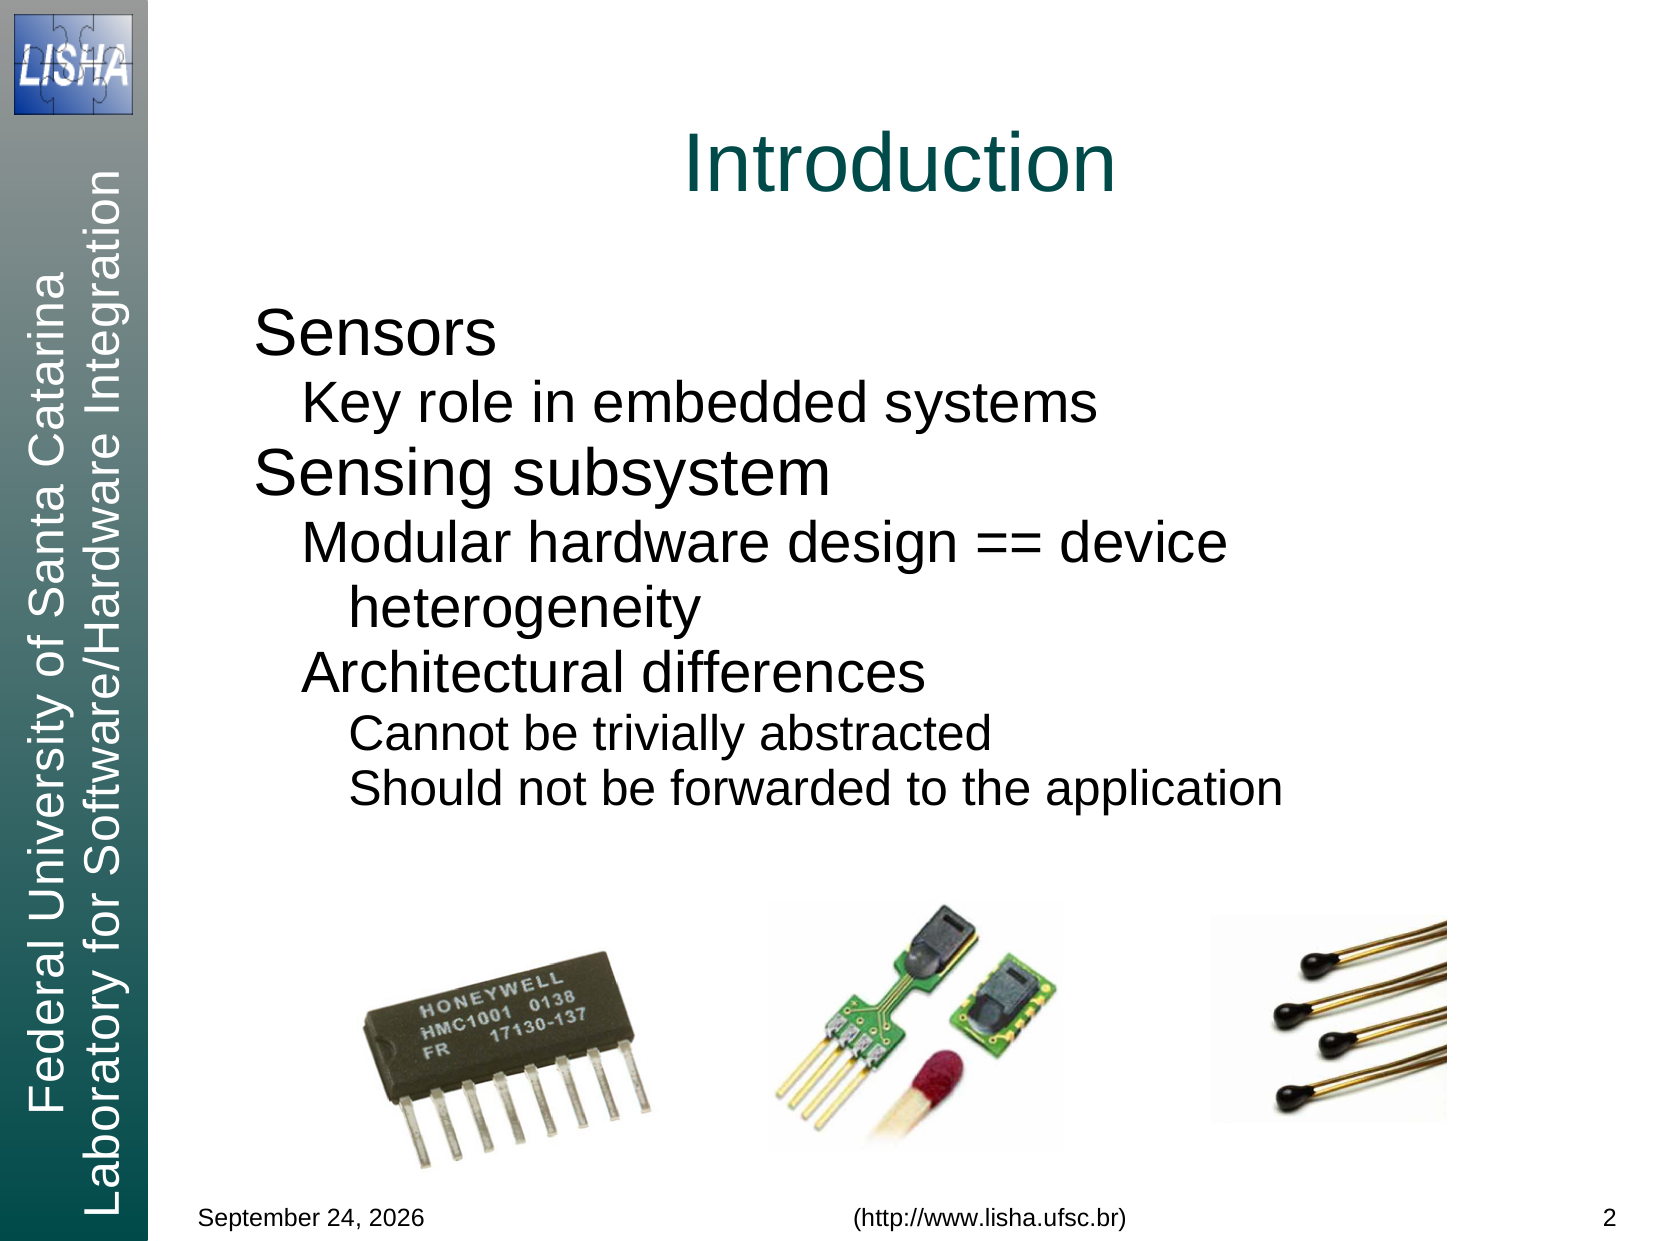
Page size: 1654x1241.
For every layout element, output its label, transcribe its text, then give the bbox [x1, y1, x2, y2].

picture [14, 14, 133, 115]
title Introduction [206, 59, 1595, 267]
picture [356, 915, 680, 1182]
picture [1210, 915, 1447, 1123]
picture [768, 901, 1063, 1152]
list Sensors Key role in embedded systems Sensing subsystem Modular hardware design == device heterogeneity Architectural differences Cannot be trivially abstracted Should not be forwarded to the application [206, 295, 1595, 1182]
